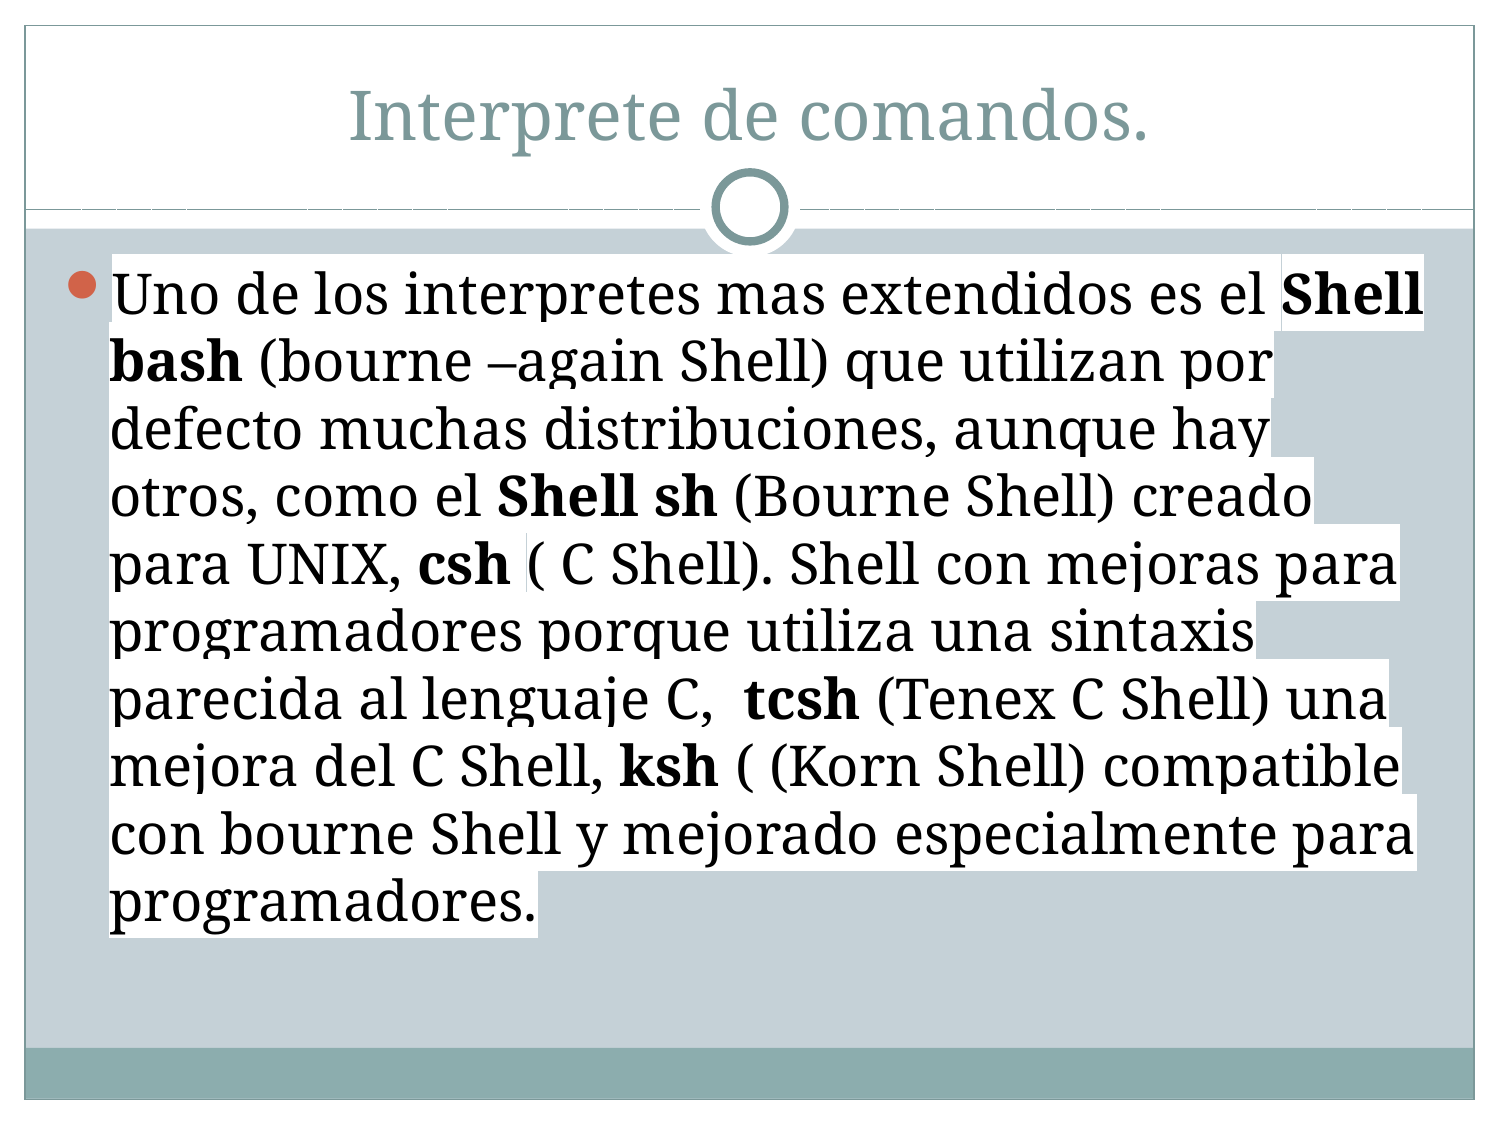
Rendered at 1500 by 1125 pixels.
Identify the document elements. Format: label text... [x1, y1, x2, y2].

list Uno de los interpretes mas extendidos es el Shell bash (bourne –again Shell) que utilizan por defecto muchas distribuciones, aunque hay otros, como el Shell sh (Bourne Shell) creado para UNIX, csh ( C Shell). Shell con mejoras para programadores porque utiliza una sintaxis parecida al lenguaje C, tcsh (Tenex C Shell) una mejora del C Shell, ksh ( (Korn Shell) compatible con bourne Shell y mejorado especialmente para programadores. [49, 250, 1445, 1001]
title Interprete de comandos. [49, 37, 1450, 162]
